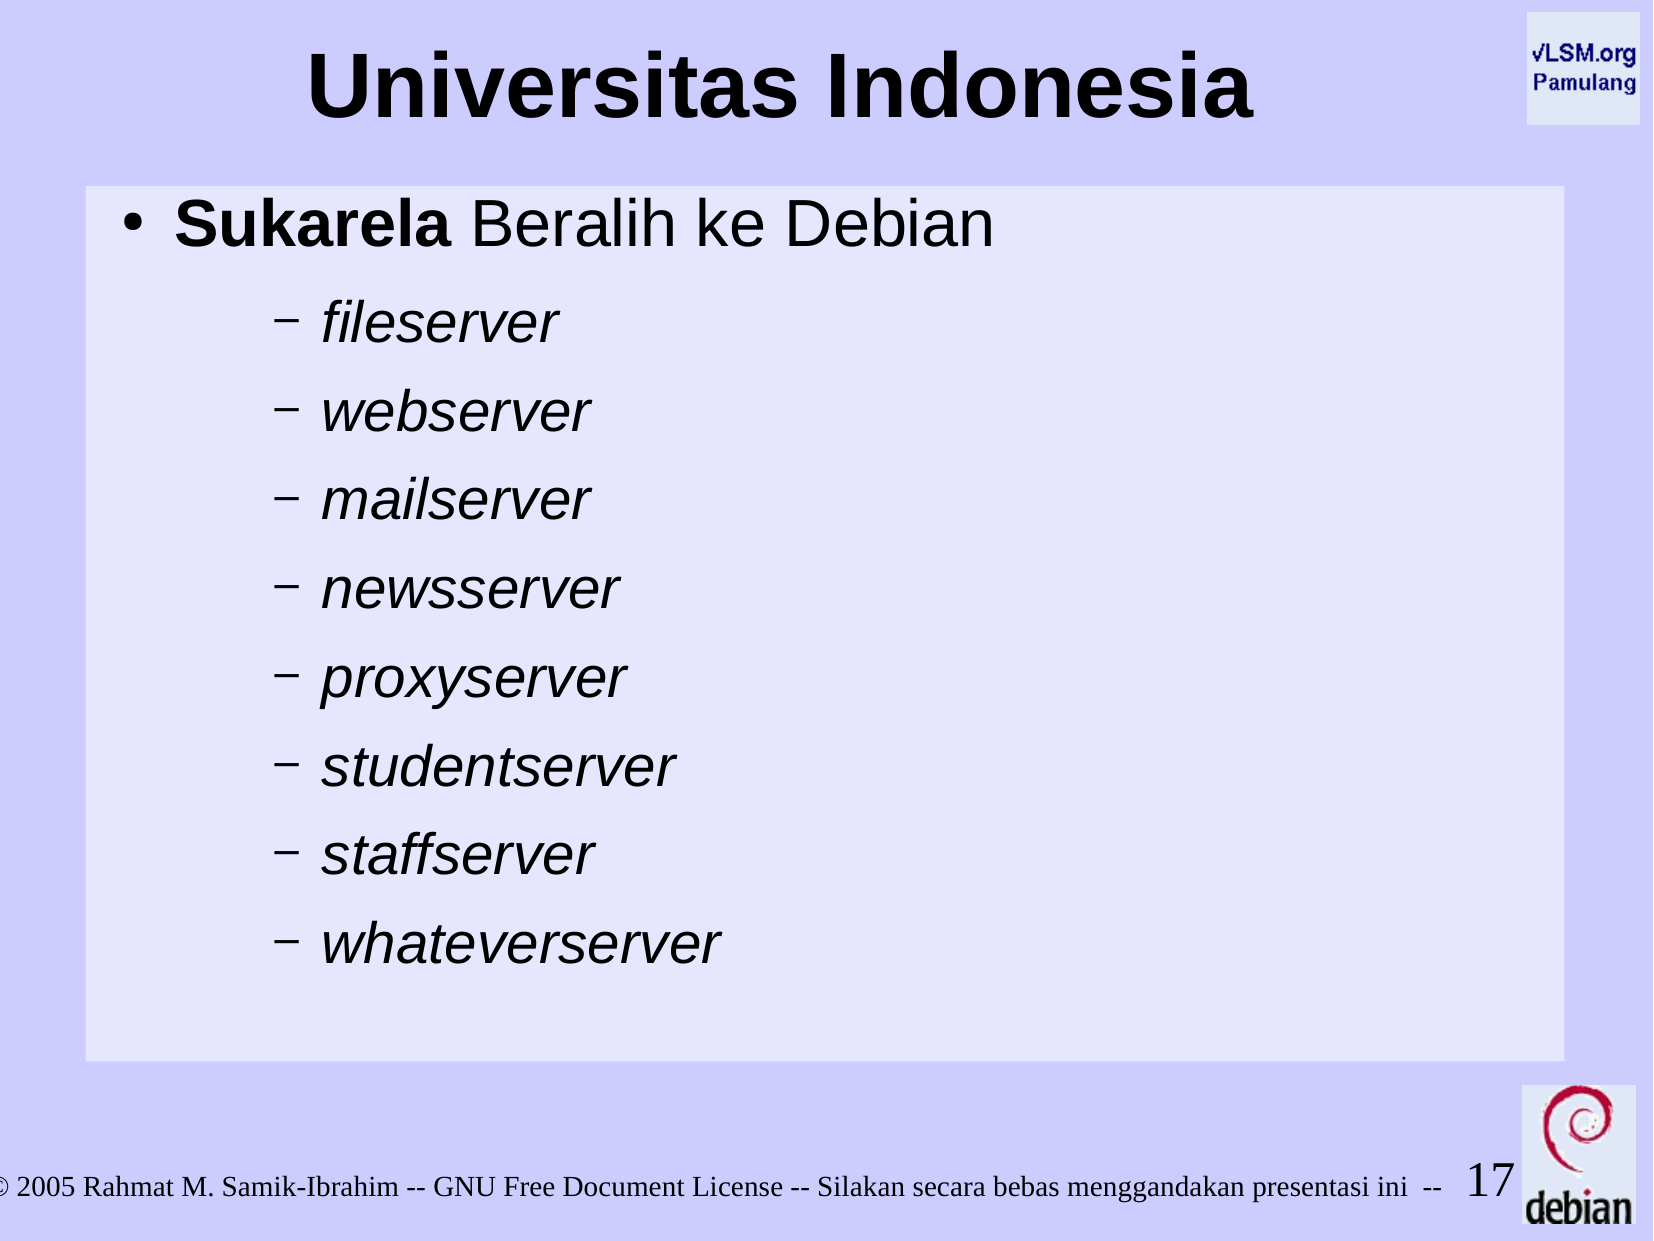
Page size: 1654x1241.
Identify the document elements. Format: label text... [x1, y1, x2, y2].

picture [1527, 12, 1640, 125]
picture [1522, 1085, 1636, 1224]
list Sukarela Beralih ke Debian fileserver webserver mailserver newsserver proxyserver studentserver staffserver whateverserver [85, 185, 1565, 1062]
title Universitas Indonesia [40, 31, 1521, 142]
